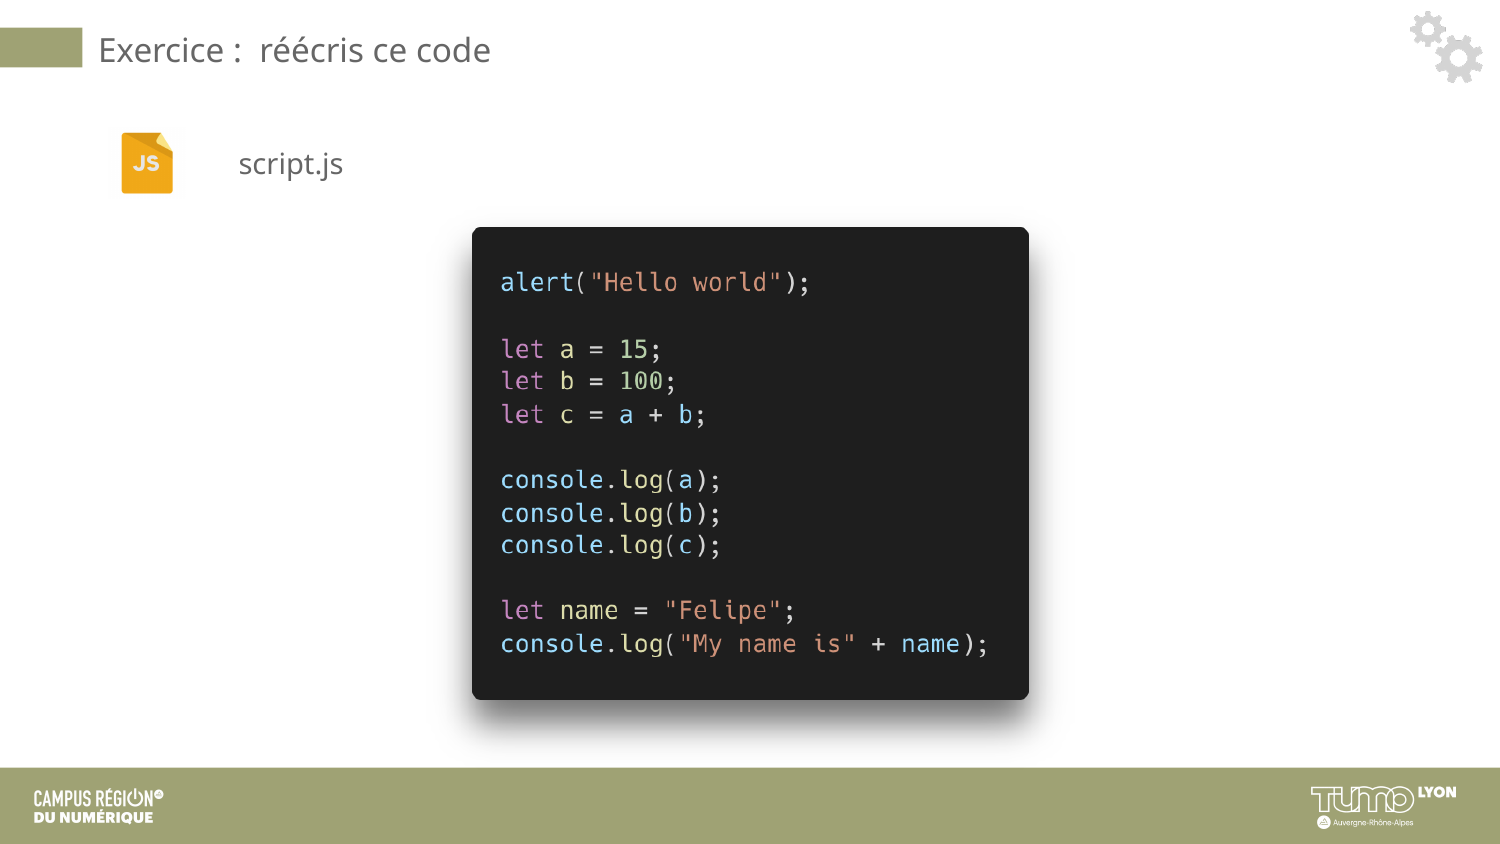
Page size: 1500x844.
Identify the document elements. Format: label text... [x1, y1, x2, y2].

text_box [0, 27, 83, 68]
picture [1395, 0, 1500, 102]
picture [17, 773, 172, 840]
text_box Exercice : réécris ce code [83, 4, 1395, 95]
picture [1311, 786, 1456, 829]
picture [108, 127, 186, 199]
text_box script.js [213, 139, 369, 187]
picture [372, 128, 1128, 798]
text_box [0, 767, 1500, 844]
